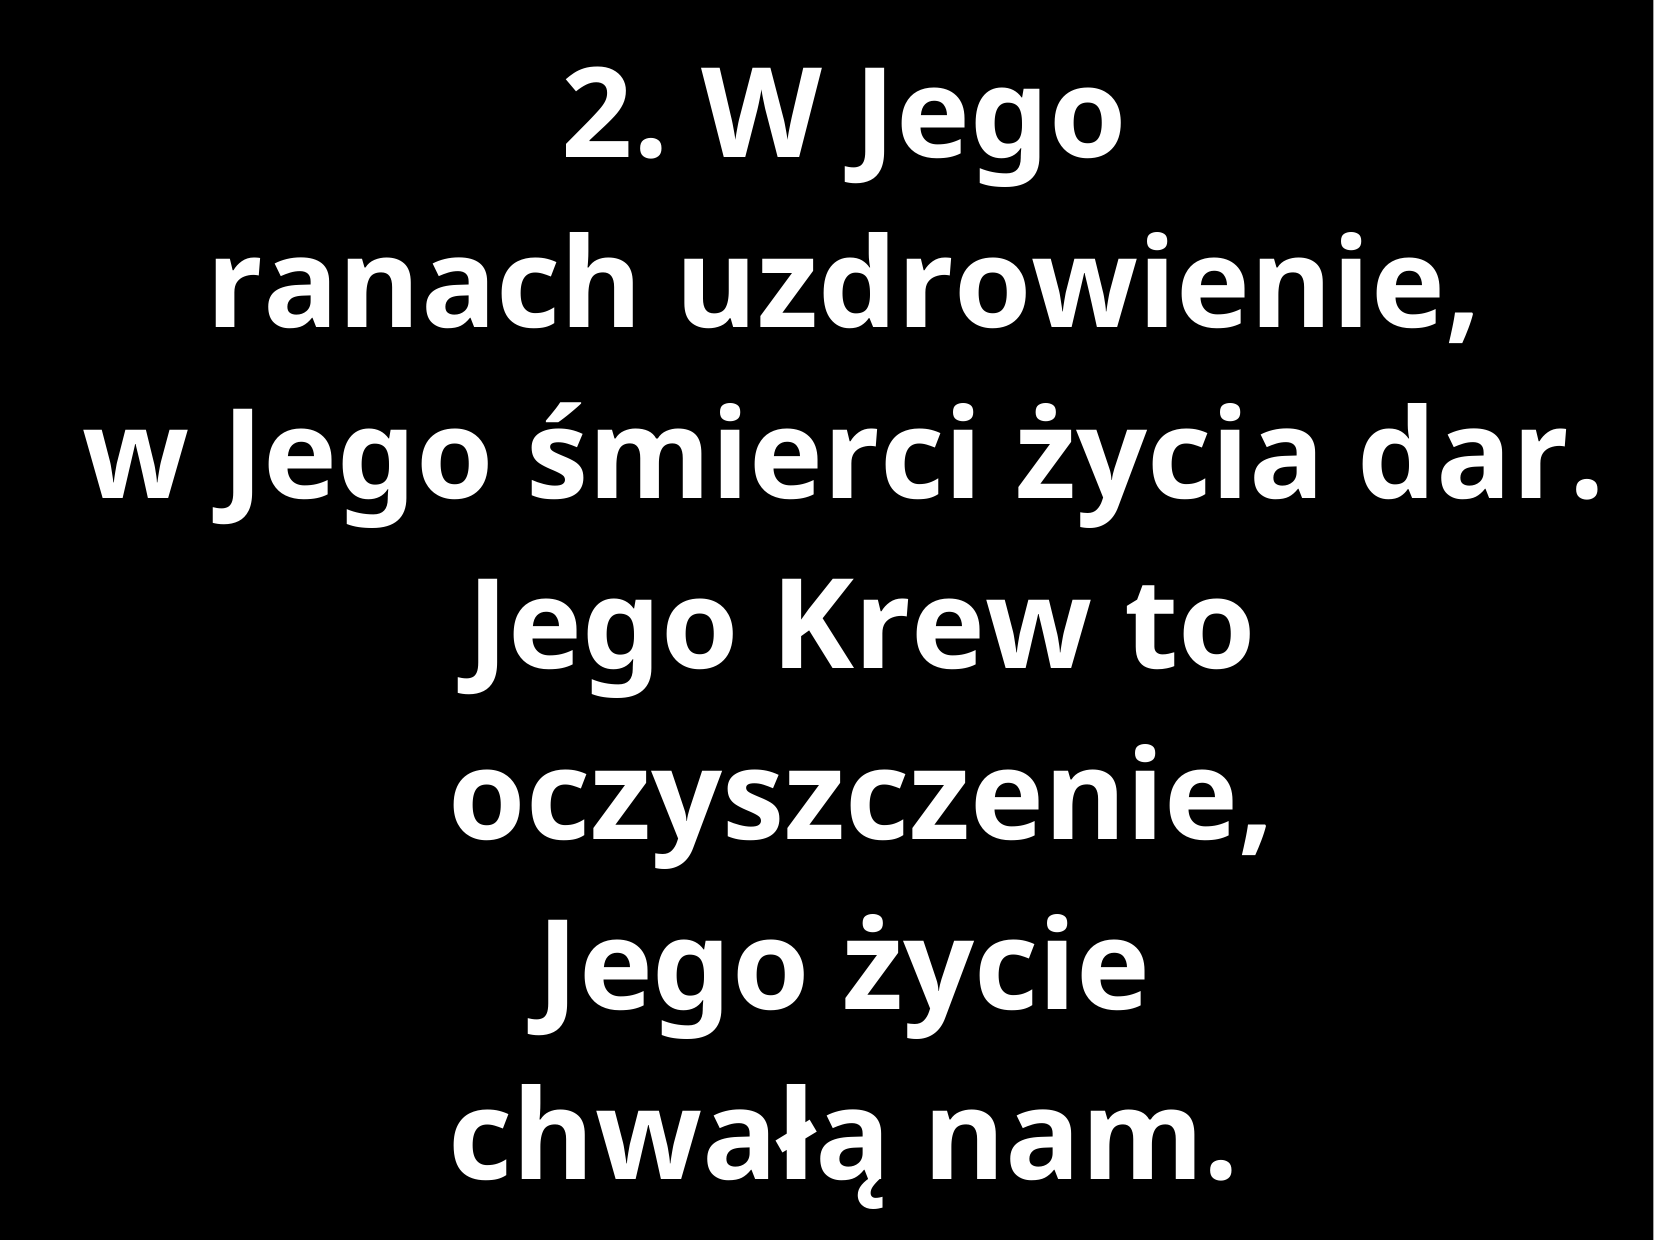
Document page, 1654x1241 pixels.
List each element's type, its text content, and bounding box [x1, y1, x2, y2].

subtitle 2. W Jego ranach uzdrowienie, w Jego śmierci życia dar. Jego Krew to oczyszczenie, Jego życie chwałą nam. [0, 0, 1654, 1241]
